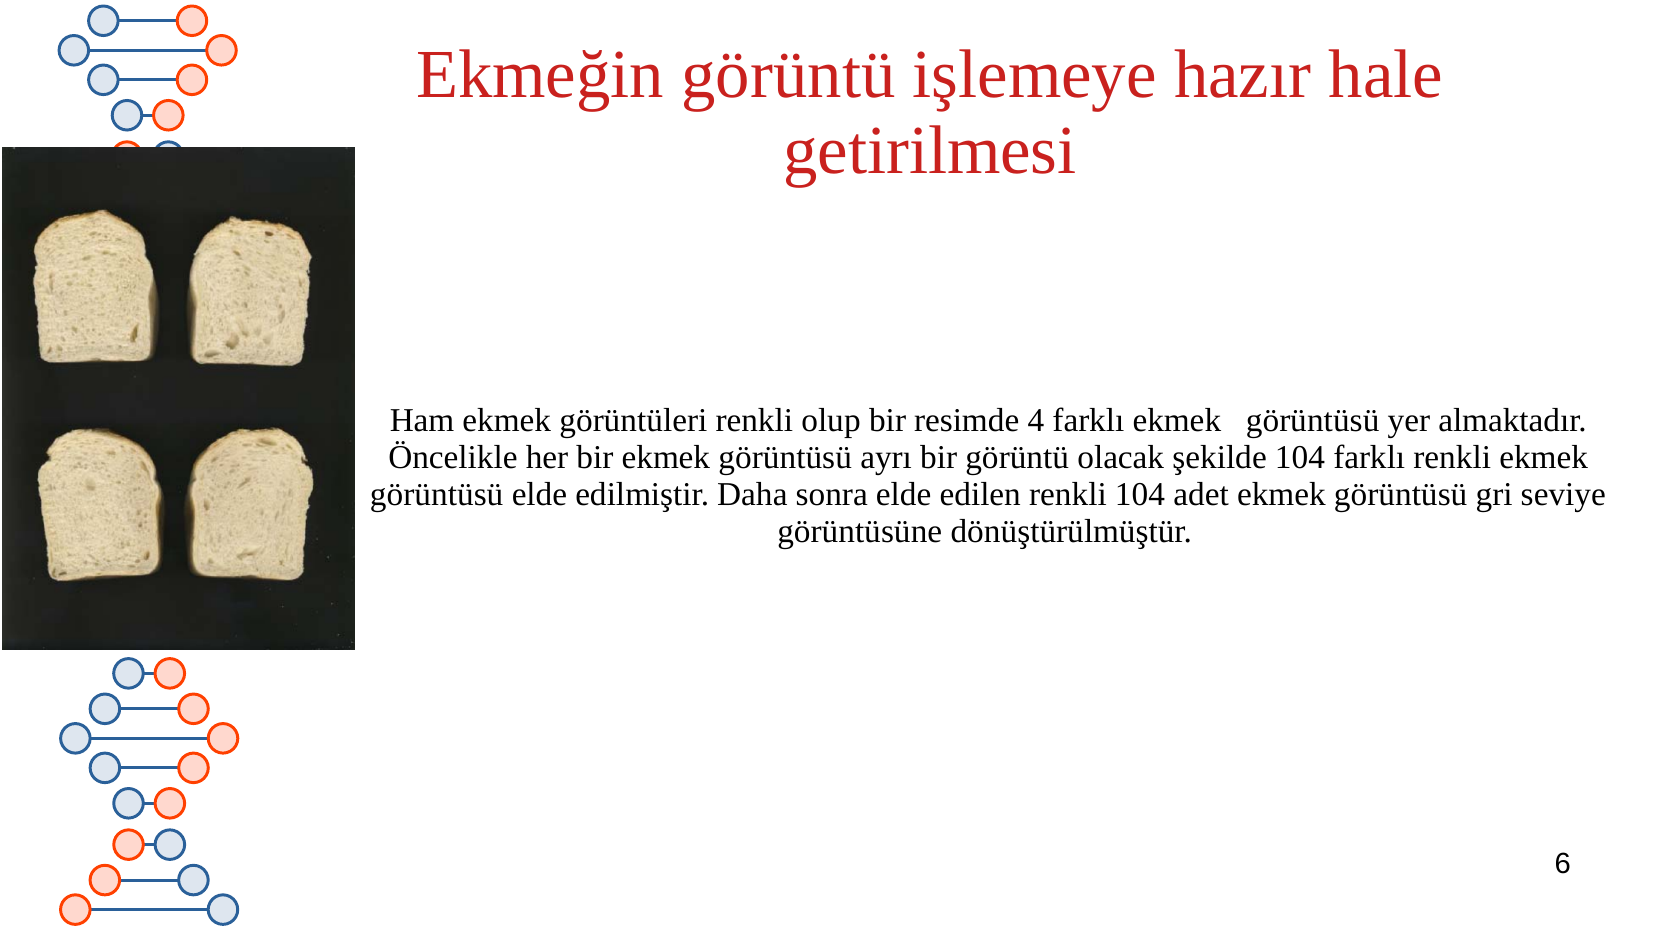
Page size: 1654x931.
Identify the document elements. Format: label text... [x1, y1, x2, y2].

picture [2, 147, 355, 650]
subtitle Ham ekmek görüntüleri renkli olup bir resimde 4 farklı ekmek görüntüsü yer almaktadır. Öncelikle her bir ekmek görüntüsü ayrı bir görüntü olacak şekilde 104 farklı renkli ekmek görüntüsü elde edilmiştir. Daha sonra elde edilen renkli 104 adet ekmek görüntüsü gri seviye görüntüsüne dönüştürülmüştür. [324, 224, 1654, 764]
title Ekmeğin görüntü işlemeye hazır hale getirilmesi [265, 35, 1595, 189]
